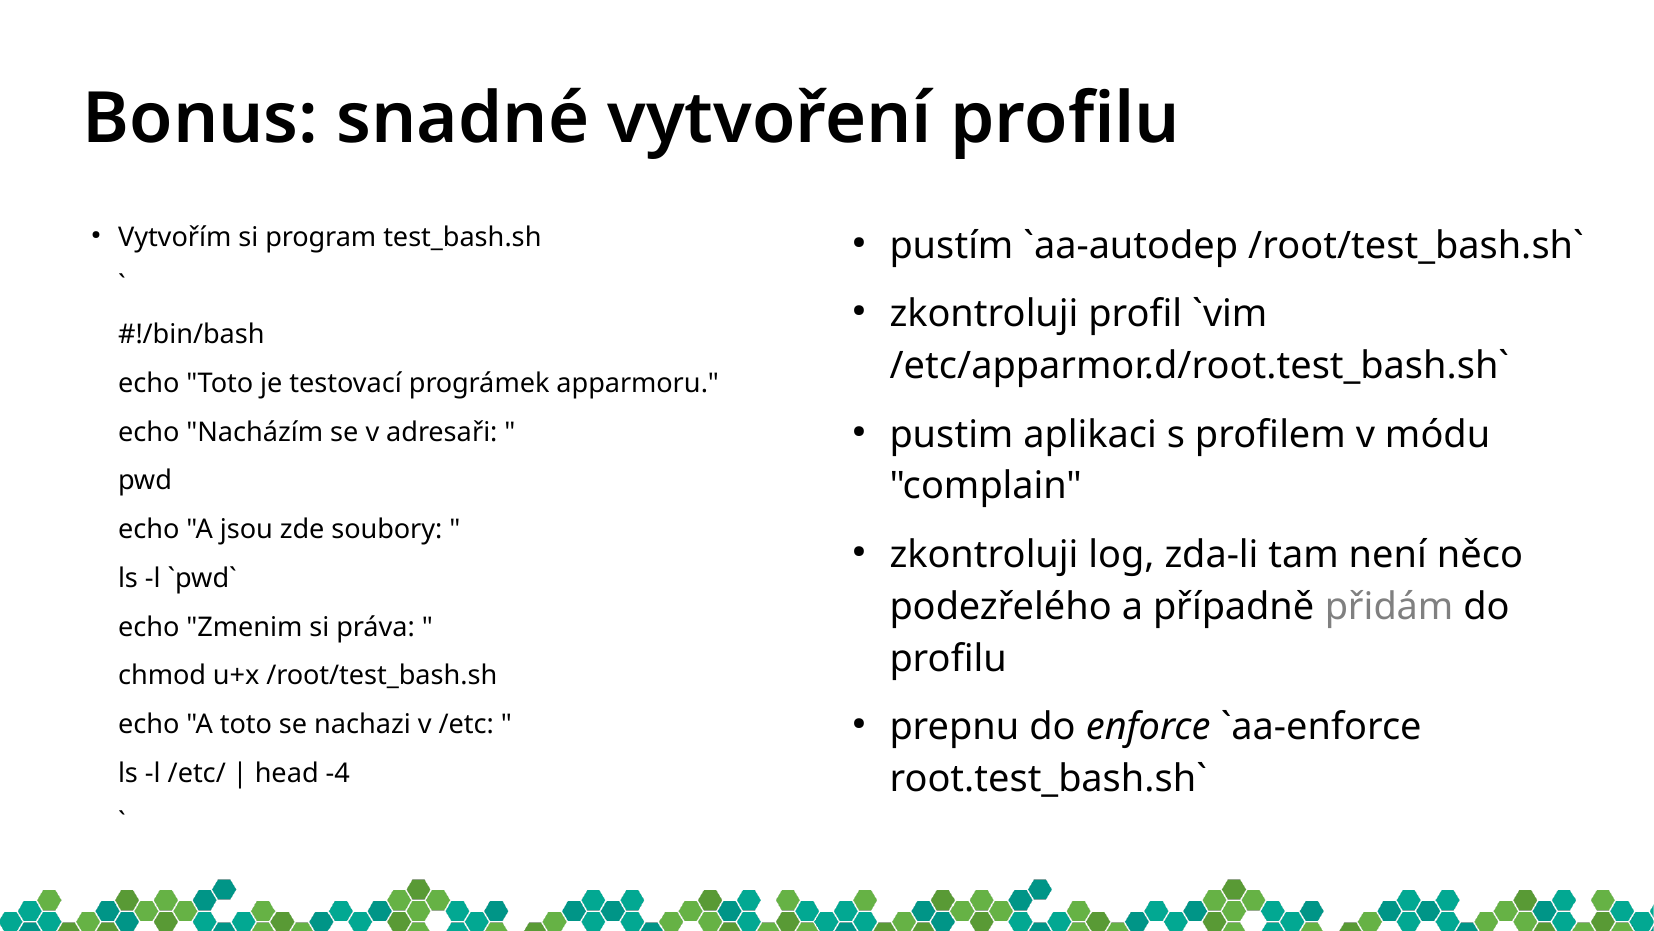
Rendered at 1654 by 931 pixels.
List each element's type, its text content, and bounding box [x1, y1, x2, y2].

text_box [82, 37, 1571, 193]
list pustím `aa-autodep /root/test_bash.sh` zkontroluji profil `vim /etc/apparmor.d/root.test_bash.sh` pustim aplikaci s profilem v módu "complain" zkontroluji log, zda-li tam není něco podezřelého a případně přidám do profilu prepnu do enforce `aa-enforce root.test_bash.sh` [839, 217, 1587, 855]
picture [0, 871, 1654, 931]
list Vytvořím si program test_bash.sh ` #!/bin/bash echo "Toto je testovací prográmek apparmoru." echo "Nacházím se v adresaři: " pwd echo "A jsou zde soubory: " ls -l `pwd` echo "Zmenim si práva: " chmod u+x /root/test_bash.sh echo "A toto se nachazi v /etc: " ls -l /etc/ | head -4 ` [82, 217, 830, 855]
